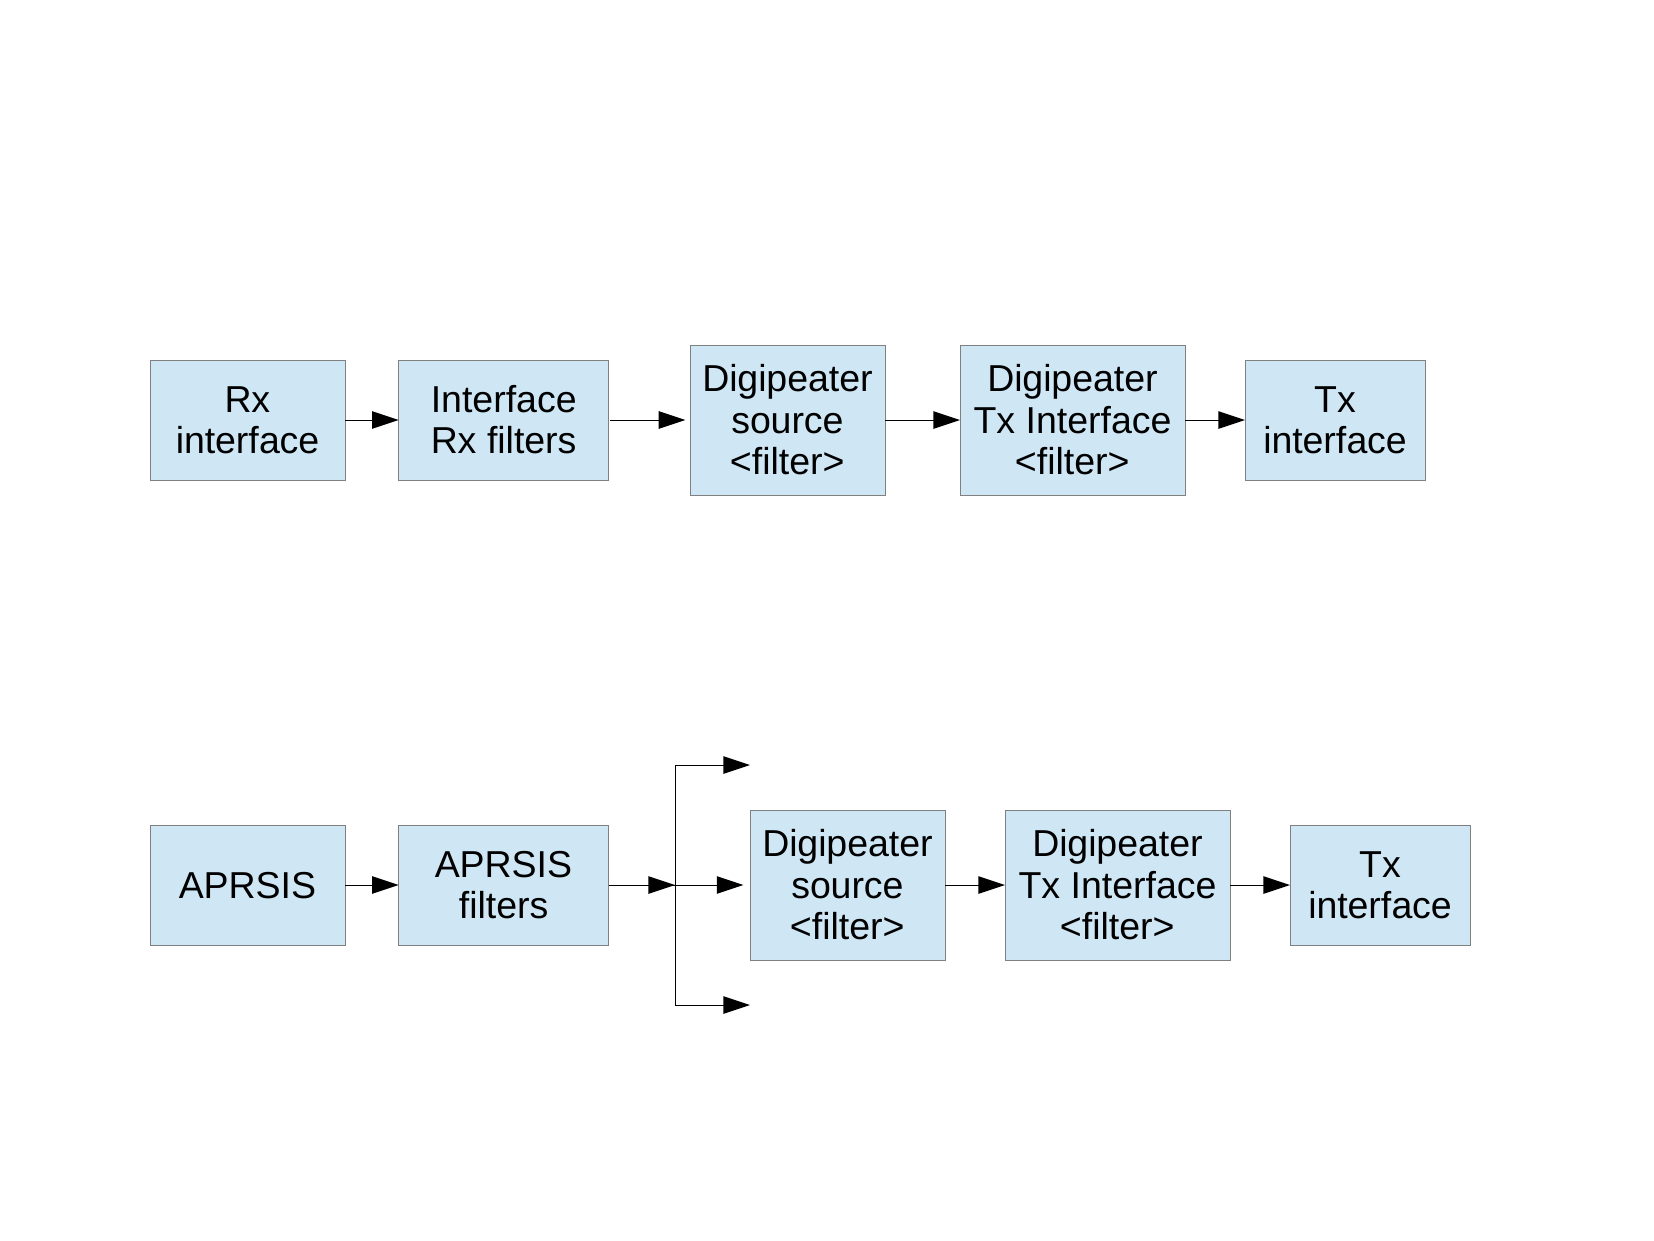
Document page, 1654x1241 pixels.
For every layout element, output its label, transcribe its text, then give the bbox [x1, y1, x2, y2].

text_box Digipeater Tx Interface <filter> [1005, 810, 1231, 961]
text_box APRSIS filters [398, 825, 609, 946]
text_box Digipeater Tx Interface <filter> [960, 345, 1186, 496]
text_box Tx interface [1290, 825, 1471, 946]
text_box Digipeater source <filter> [690, 345, 886, 496]
text_box Tx interface [1245, 360, 1426, 481]
text_box APRSIS [150, 825, 346, 946]
text_box Interface Rx filters [398, 360, 609, 481]
text_box Rx interface [150, 360, 346, 481]
text_box Digipeater source <filter> [750, 810, 946, 961]
